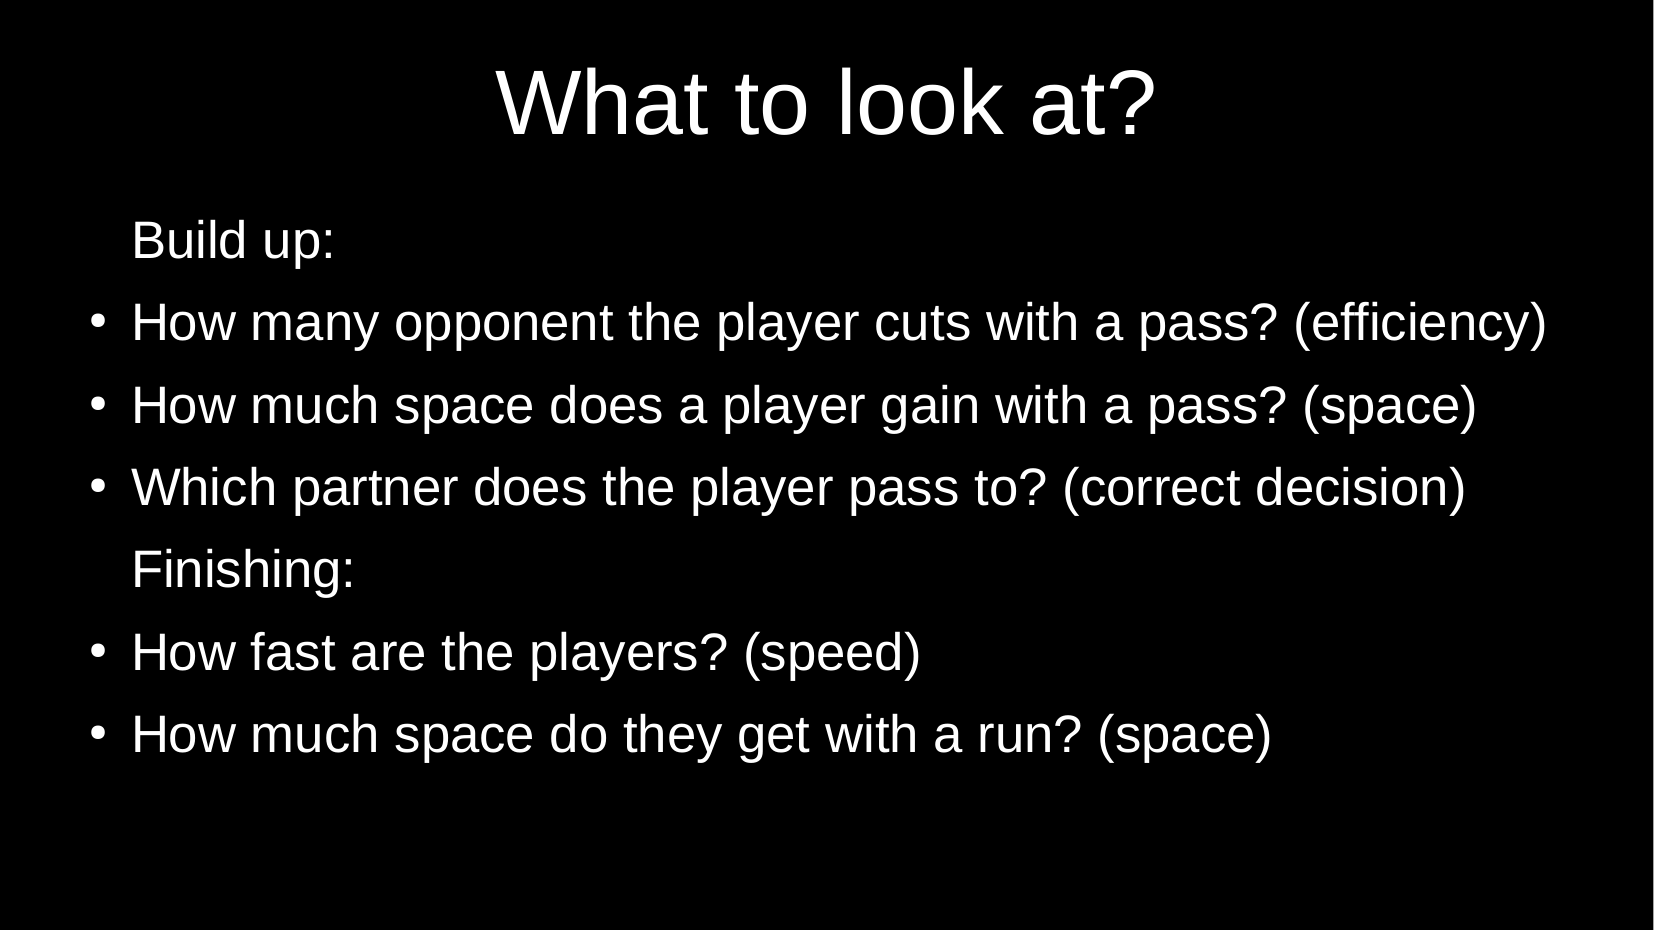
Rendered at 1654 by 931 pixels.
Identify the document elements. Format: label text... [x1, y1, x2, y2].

list Build up: How many opponent the player cuts with a pass? (efficiency) How much space does a player gain with a pass? (space) Which partner does the player pass to? (correct decision) Finishing: How fast are the players? (speed) How much space do they get with a run? (space) [75, 210, 1564, 826]
title What to look at? [82, 24, 1571, 181]
